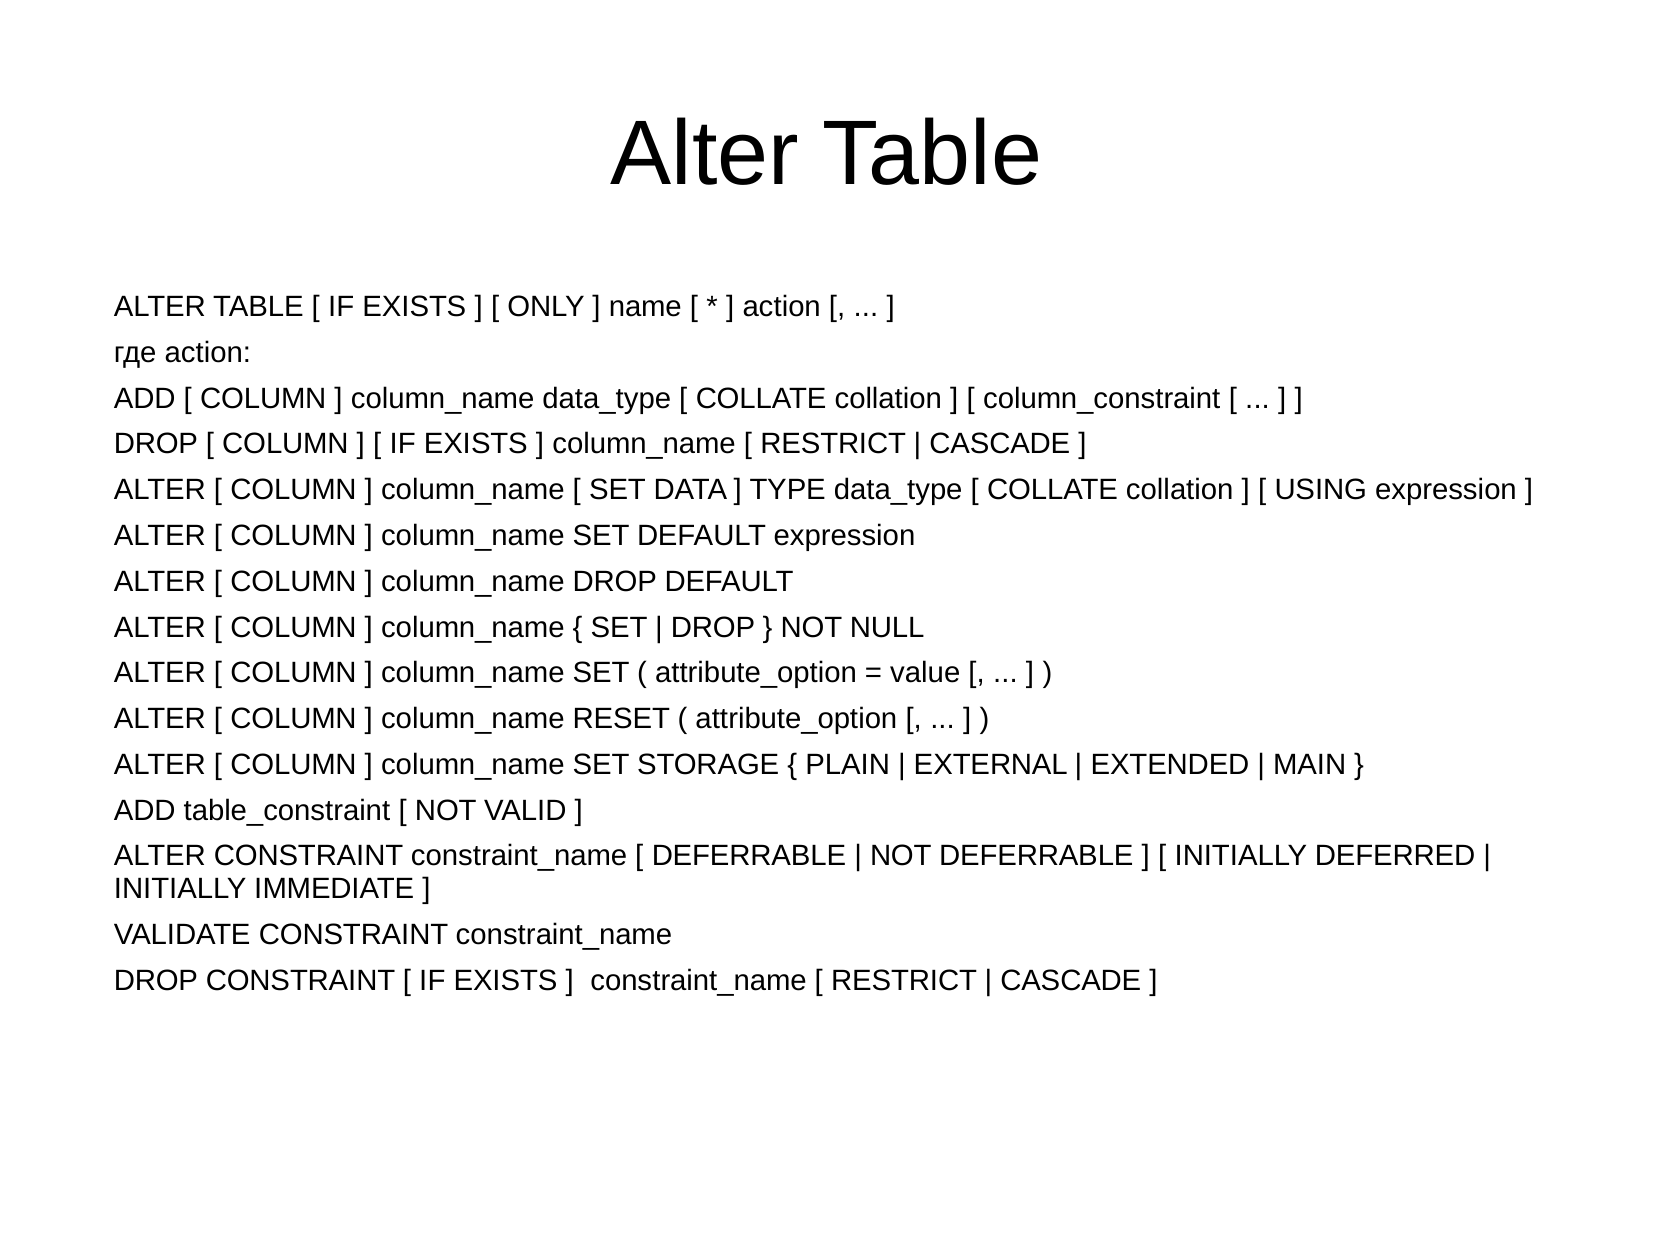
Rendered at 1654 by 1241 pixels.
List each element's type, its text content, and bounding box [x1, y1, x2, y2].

list ALTER TABLE [ IF EXISTS ] [ ONLY ] name [ * ] action [, ... ] где action: ADD [ COLUMN ] column_name data_type [ COLLATE collation ] [ column_constraint [ ... ] ] DROP [ COLUMN ] [ IF EXISTS ] column_name [ RESTRICT | CASCADE ] ALTER [ COLUMN ] column_name [ SET DATA ] TYPE data_type [ COLLATE collation ] [ USING expression ] ALTER [ COLUMN ] column_name SET DEFAULT expression ALTER [ COLUMN ] column_name DROP DEFAULT ALTER [ COLUMN ] column_name { SET | DROP } NOT NULL ALTER [ COLUMN ] column_name SET ( attribute_option = value [, ... ] ) ALTER [ COLUMN ] column_name RESET ( attribute_option [, ... ] ) ALTER [ COLUMN ] column_name SET STORAGE { PLAIN | EXTERNAL | EXTENDED | MAIN } ADD table_constraint [ NOT VALID ] ALTER CONSTRAINT constraint_name [ DEFERRABLE | NOT DEFERRABLE ] [ INITIALLY DEFERRED | INITIALLY IMMEDIATE ] VALIDATE CONSTRAINT constraint_name DROP CONSTRAINT [ IF EXISTS ] constraint_name [ RESTRICT | CASCADE ] [82, 290, 1571, 1010]
title Alter Table [82, 49, 1571, 257]
